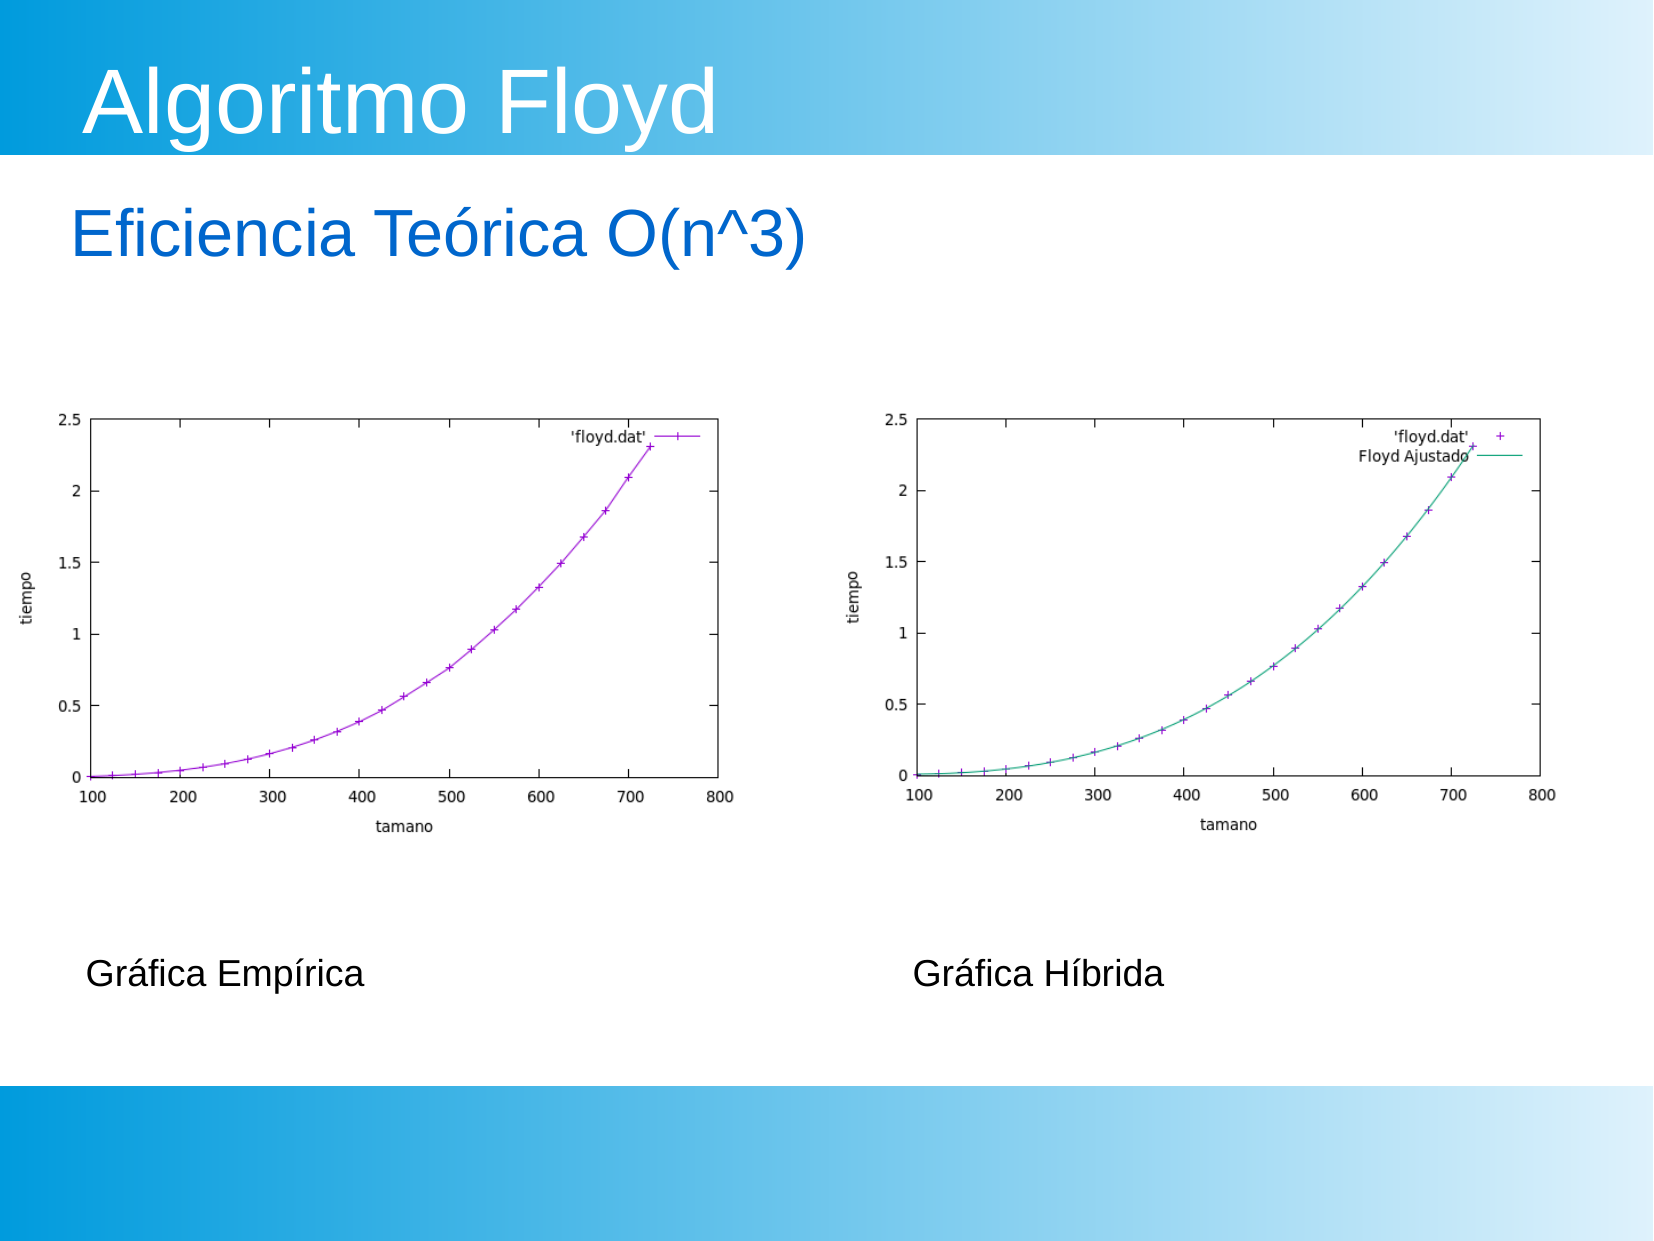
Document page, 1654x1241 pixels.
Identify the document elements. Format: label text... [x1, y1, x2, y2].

picture [11, 399, 745, 839]
text_box Gráfica Híbrida [897, 944, 1536, 1002]
list Eficiencia Teórica O(n^3) [0, 195, 875, 284]
title Algoritmo Floyd [82, 49, 1571, 155]
text_box Gráfica Empírica [70, 944, 756, 1002]
picture [838, 399, 1567, 837]
